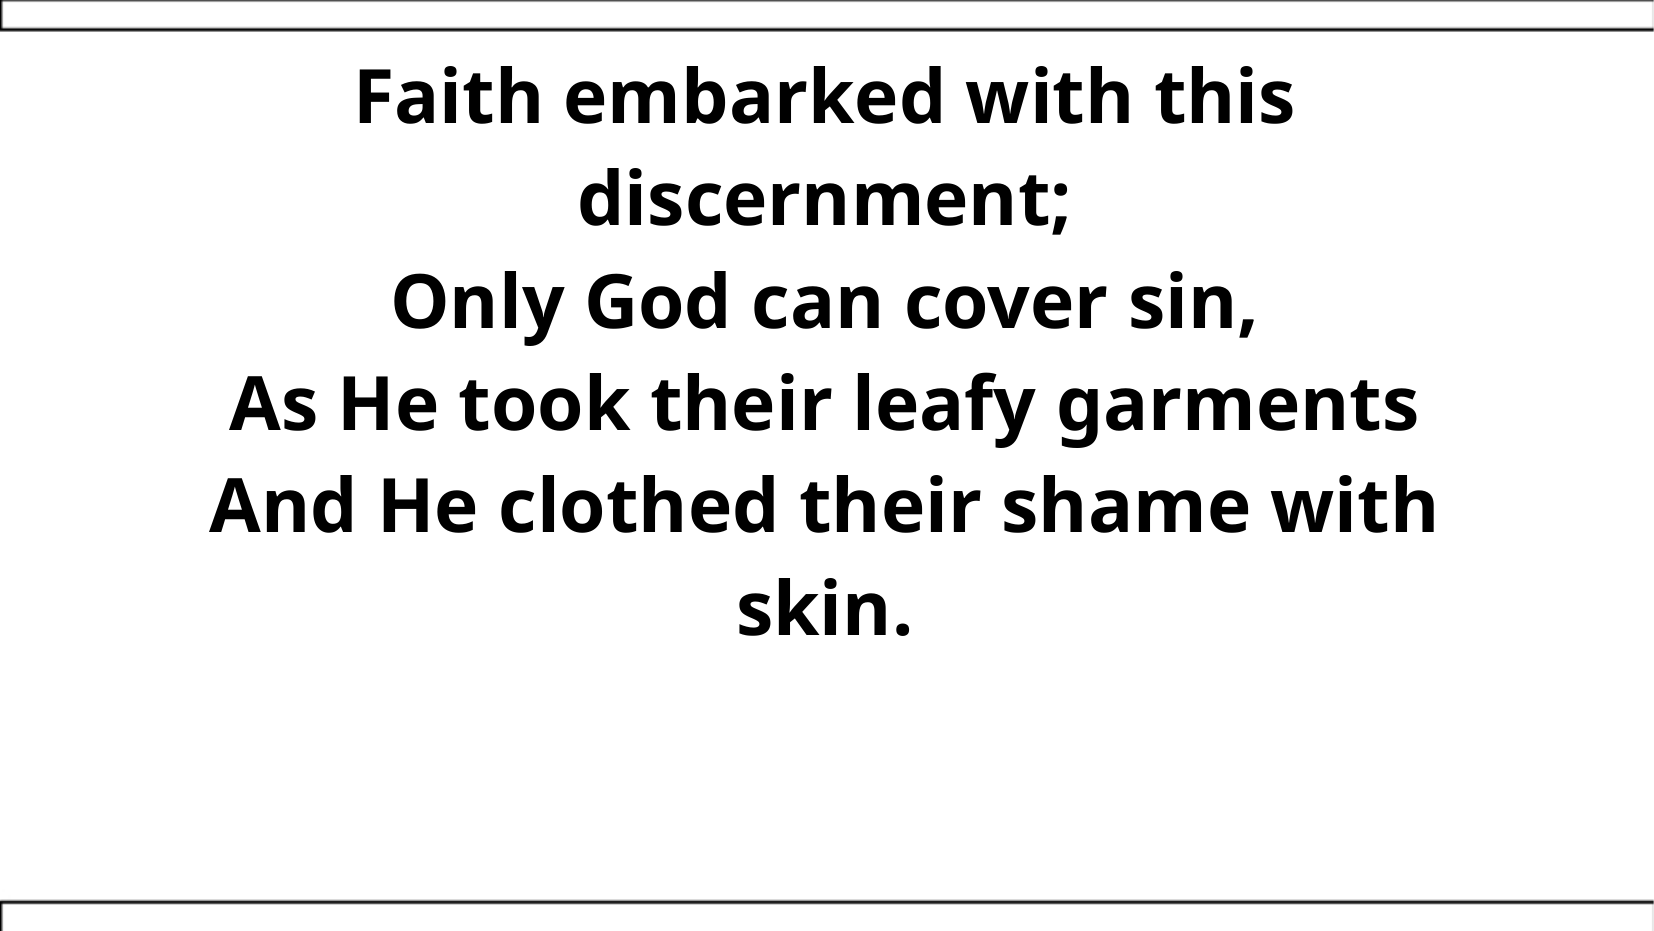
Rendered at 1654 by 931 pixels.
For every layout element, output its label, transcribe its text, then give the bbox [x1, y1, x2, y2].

picture [0, 0, 1654, 931]
text_box Faith embarked with this discernment; Only God can cover sin, As He took their leafy garments And He clothed their shame with skin. [105, 35, 1546, 451]
